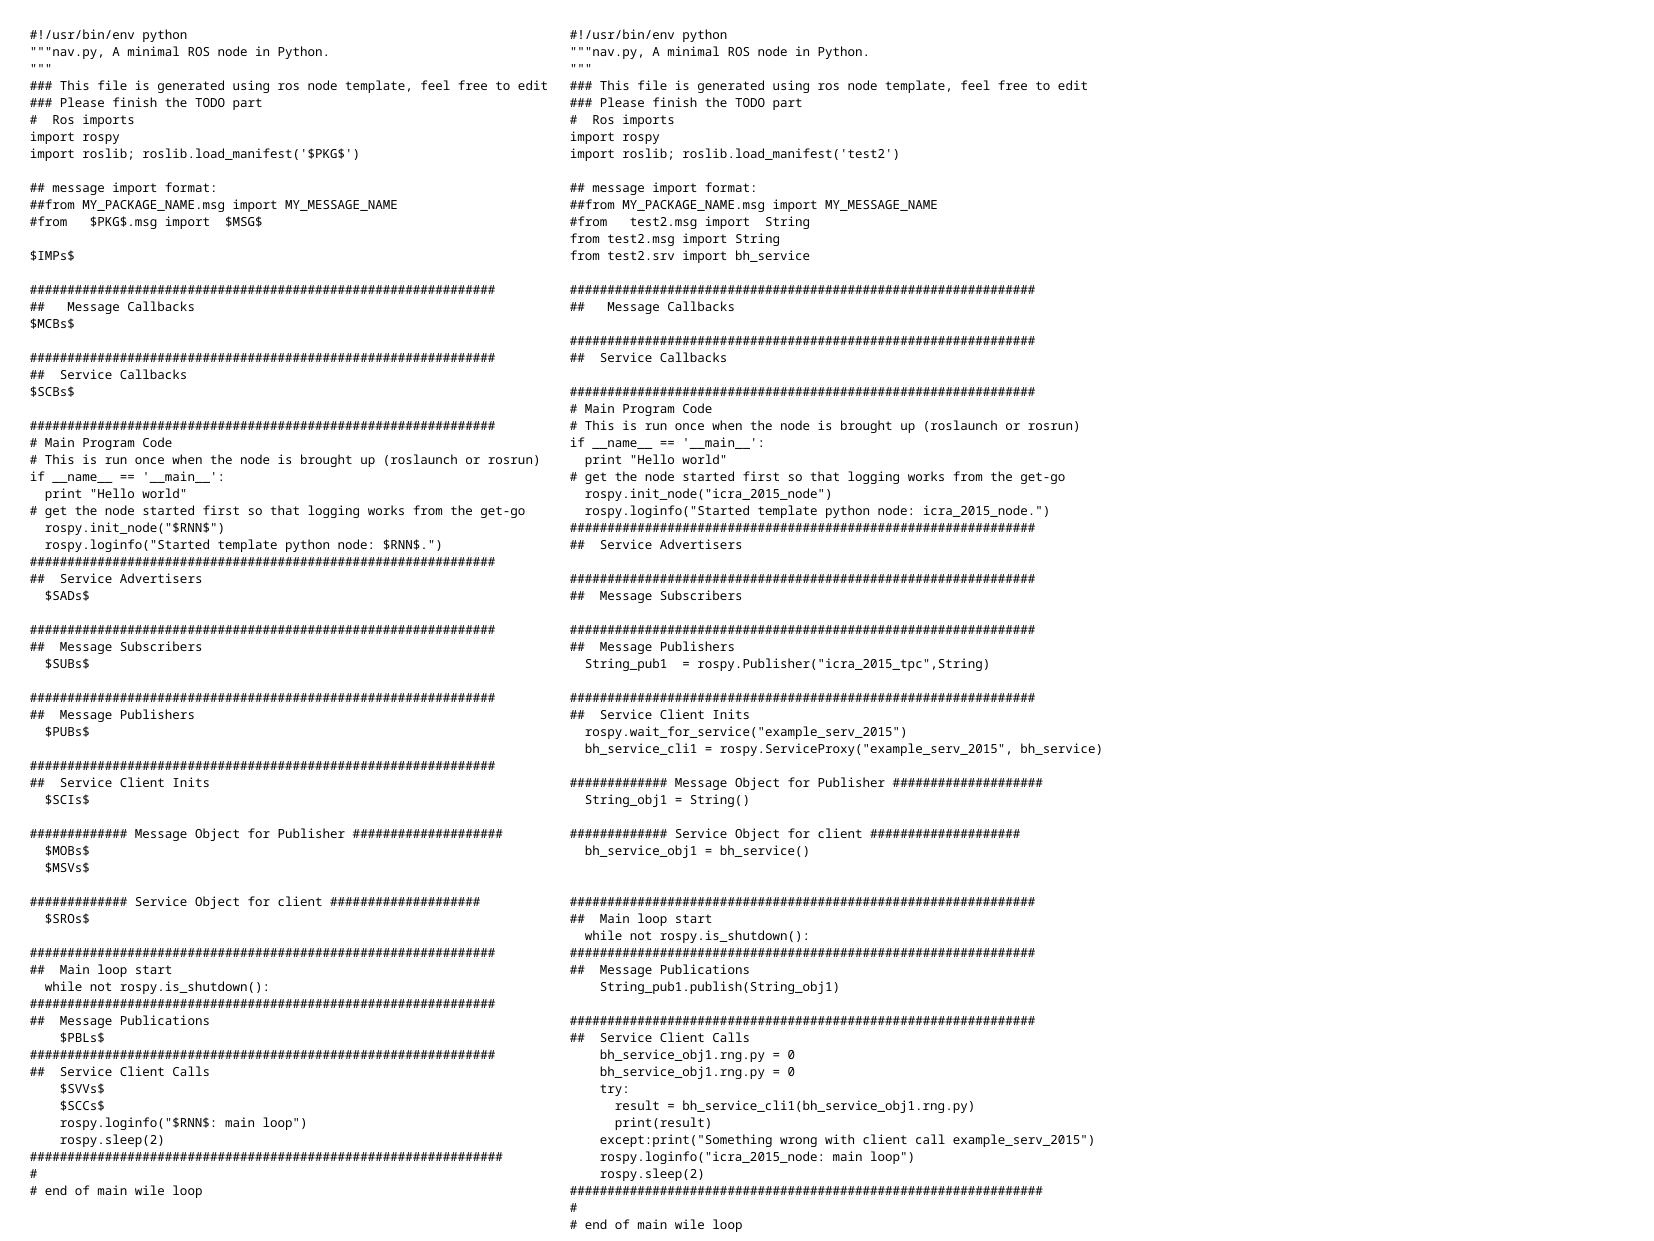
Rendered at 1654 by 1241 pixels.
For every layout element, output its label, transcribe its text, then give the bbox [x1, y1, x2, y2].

text_box #!/usr/bin/env python """nav.py, A minimal ROS node in Python. """ ### This file is generated using ros node template, feel free to edit ### Please finish the TODO part # Ros imports import rospy import roslib; roslib.load_manifest('$PKG$') ## message import format: ##from MY_PACKAGE_NAME.msg import MY_MESSAGE_NAME #from $PKG$.msg import $MSG$ $IMPs$ ############################################################## ## Message Callbacks $MCBs$ ############################################################## ## Service Callbacks $SCBs$ ############################################################## # Main Program Code # This is run once when the node is brought up (roslaunch or rosrun) if __name__ == '__main__': print "Hello world" # get the node started first so that logging works from the get-go rospy.init_node("$RNN$") rospy.loginfo("Started template python node: $RNN$.") ############################################################## ## Service Advertisers $SADs$ ############################################################## ## Message Subscribers $SUBs$ ############################################################## ## Message Publishers $PUBs$ ############################################################## ## Service Client Inits $SCIs$ ############# Message Object for Publisher #################### $MOBs$ $MSVs$ ############# Service Object for client #################### $SROs$ ############################################################## ## Main loop start while not rospy.is_shutdown(): ############################################################## ## Message Publications $PBLs$ ############################################################## ## Service Client Calls $SVVs$ $SCCs$ rospy.loginfo("$RNN$: main loop") rospy.sleep(2) ############################################################### # # end of main wile loop [15, 18, 555, 1036]
text_box #!/usr/bin/env python """nav.py, A minimal ROS node in Python. """ ### This file is generated using ros node template, feel free to edit ### Please finish the TODO part # Ros imports import rospy import roslib; roslib.load_manifest('test2') ## message import format: ##from MY_PACKAGE_NAME.msg import MY_MESSAGE_NAME #from test2.msg import String from test2.msg import String from test2.srv import bh_service ############################################################## ## Message Callbacks ############################################################## ## Service Callbacks ############################################################## # Main Program Code # This is run once when the node is brought up (roslaunch or rosrun) if __name__ == '__main__': print "Hello world" # get the node started first so that logging works from the get-go rospy.init_node("icra_2015_node") rospy.loginfo("Started template python node: icra_2015_node.") ############################################################## ## Service Advertisers ############################################################## ## Message Subscribers ############################################################## ## Message Publishers String_pub1 = rospy.Publisher("icra_2015_tpc",String) ############################################################## ## Service Client Inits rospy.wait_for_service("example_serv_2015") bh_service_cli1 = rospy.ServiceProxy("example_serv_2015", bh_service) ############# Message Object for Publisher #################### String_obj1 = String() ############# Service Object for client #################### bh_service_obj1 = bh_service() ############################################################## ## Main loop start while not rospy.is_shutdown(): ############################################################## ## Message Publications String_pub1.publish(String_obj1) ############################################################## ## Service Client Calls bh_service_obj1.rng.py = 0 bh_service_obj1.rng.py = 0 try: result = bh_service_cli1(bh_service_obj1.rng.py) print(result) except:print("Something wrong with client call example_serv_2015") rospy.loginfo("icra_2015_node: main loop") rospy.sleep(2) ############################################################### # # end of main wile loop [555, 18, 1118, 1066]
